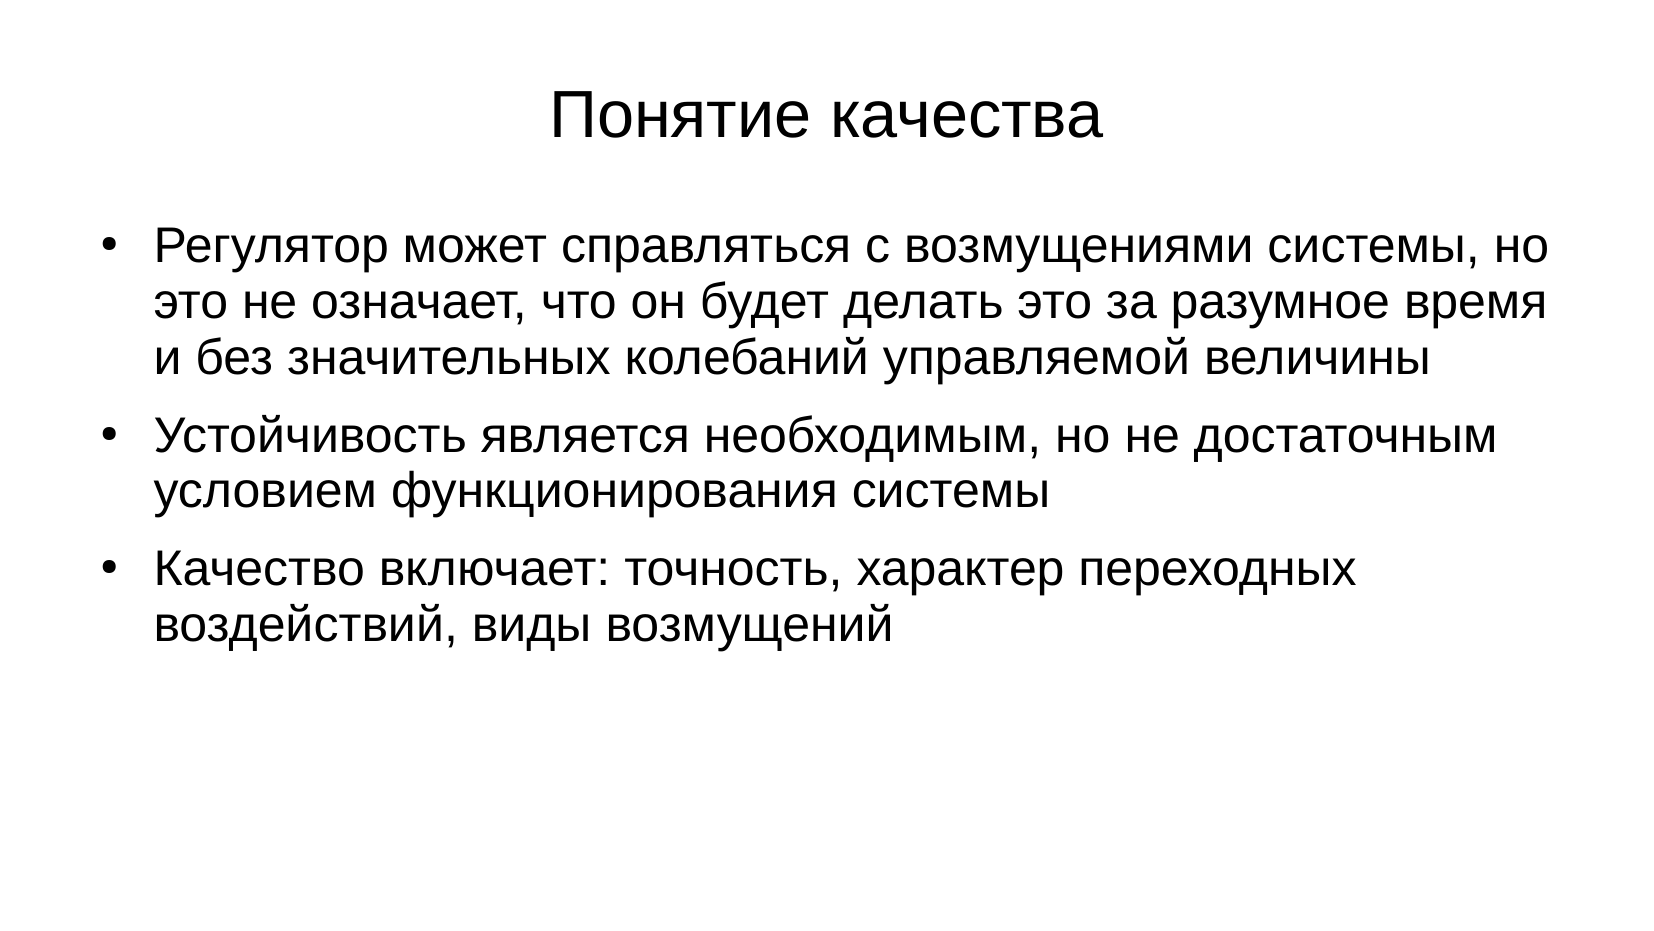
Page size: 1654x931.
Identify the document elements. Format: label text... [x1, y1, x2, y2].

title Понятие качества [82, 37, 1571, 193]
list Регулятор может справляться с возмущениями системы, но это не означает, что он будет делать это за разумное время и без значительных колебаний управляемой величины Устойчивость является необходимым, но не достаточным условием функционирования системы Качество включает: точность, характер переходных воздействий, виды возмущений [82, 217, 1571, 758]
